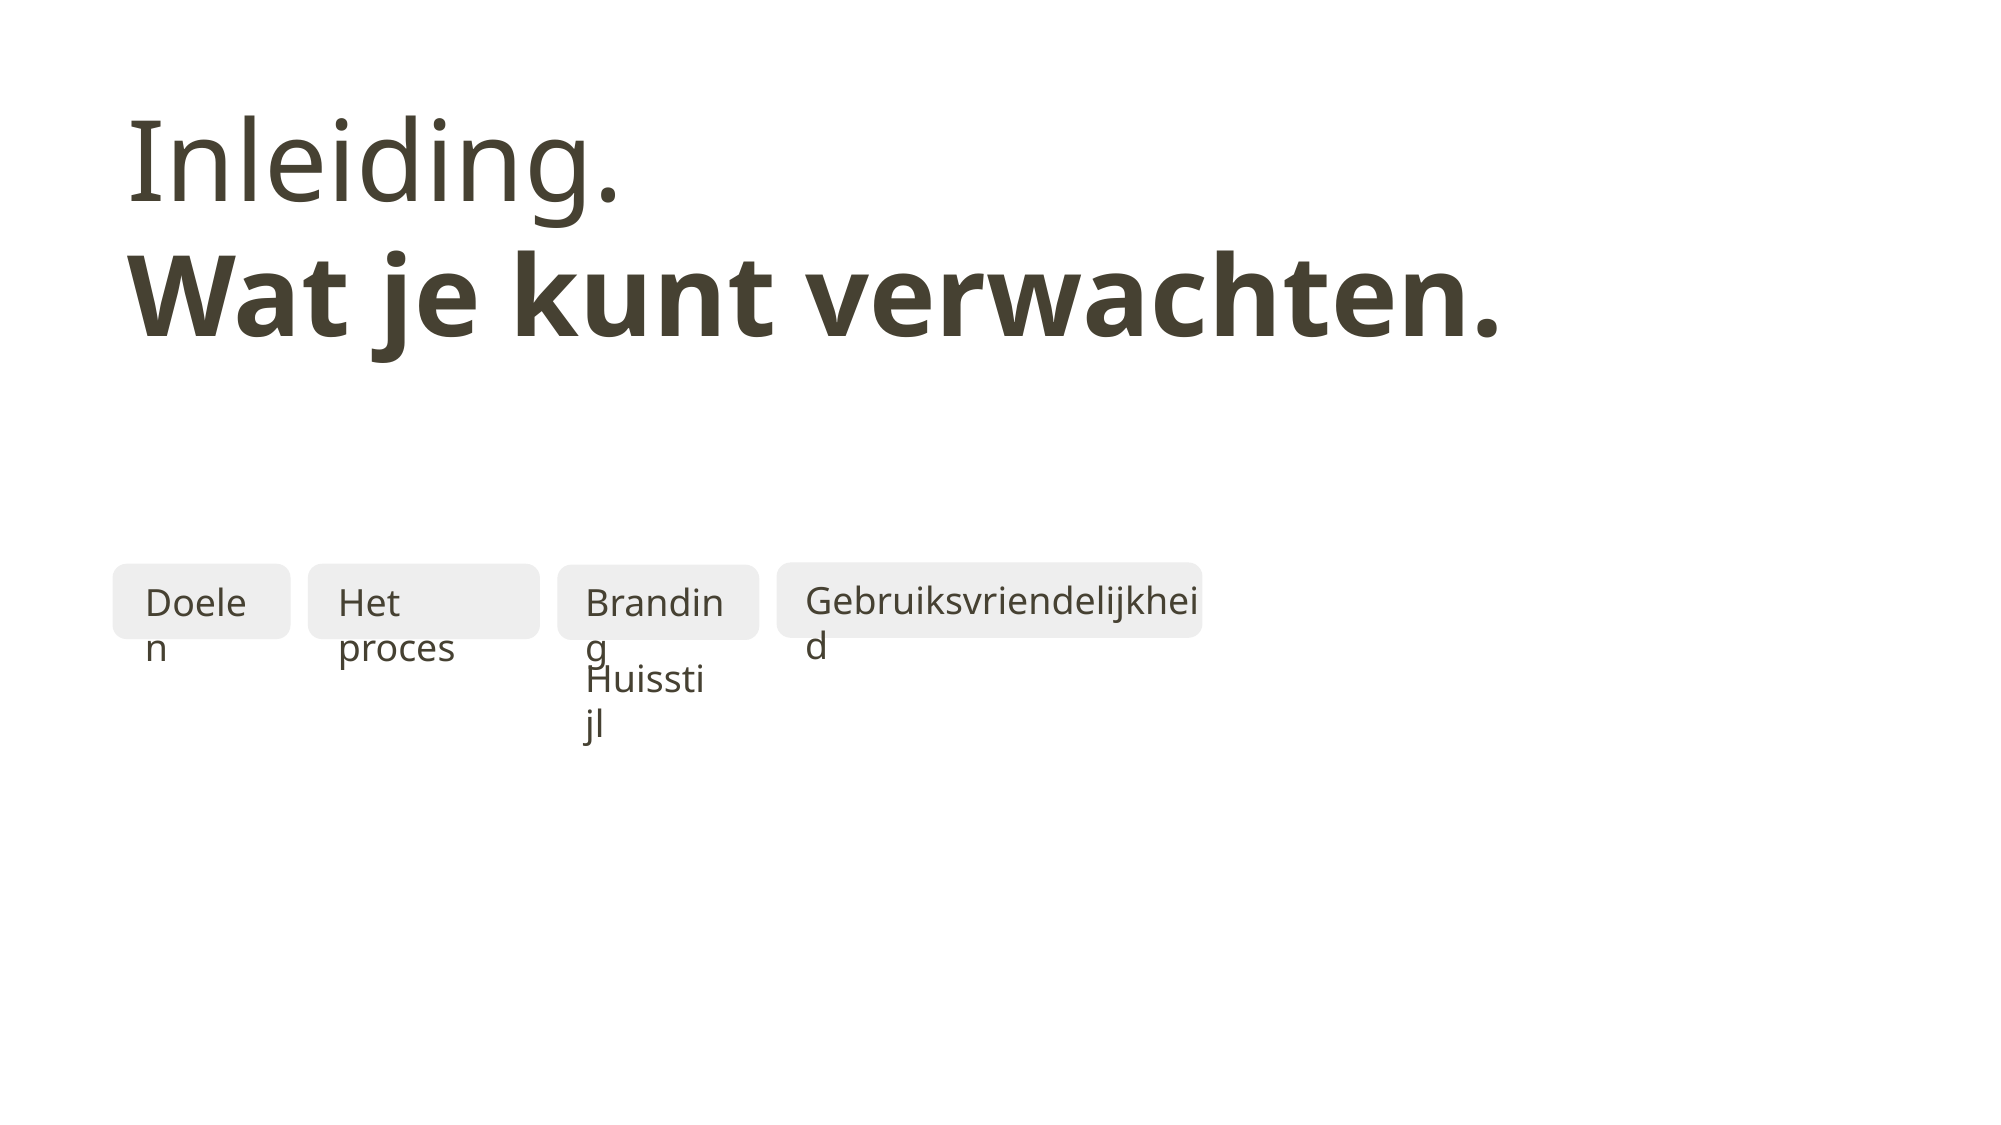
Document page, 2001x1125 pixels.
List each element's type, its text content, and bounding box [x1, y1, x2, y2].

text_box Huisstijl [570, 647, 730, 708]
text_box Branding [570, 571, 747, 633]
text_box [557, 564, 760, 640]
text_box [825, 631, 1201, 638]
text_box [307, 563, 540, 640]
text_box [112, 563, 291, 640]
text_box Inleiding. Wat je kunt verwachten. [112, 81, 1836, 370]
text_box Gebruiksvriendelijkheid [790, 569, 1217, 631]
text_box [776, 562, 1201, 638]
text_box Het proces [322, 571, 525, 632]
text_box Doelen [129, 571, 274, 632]
